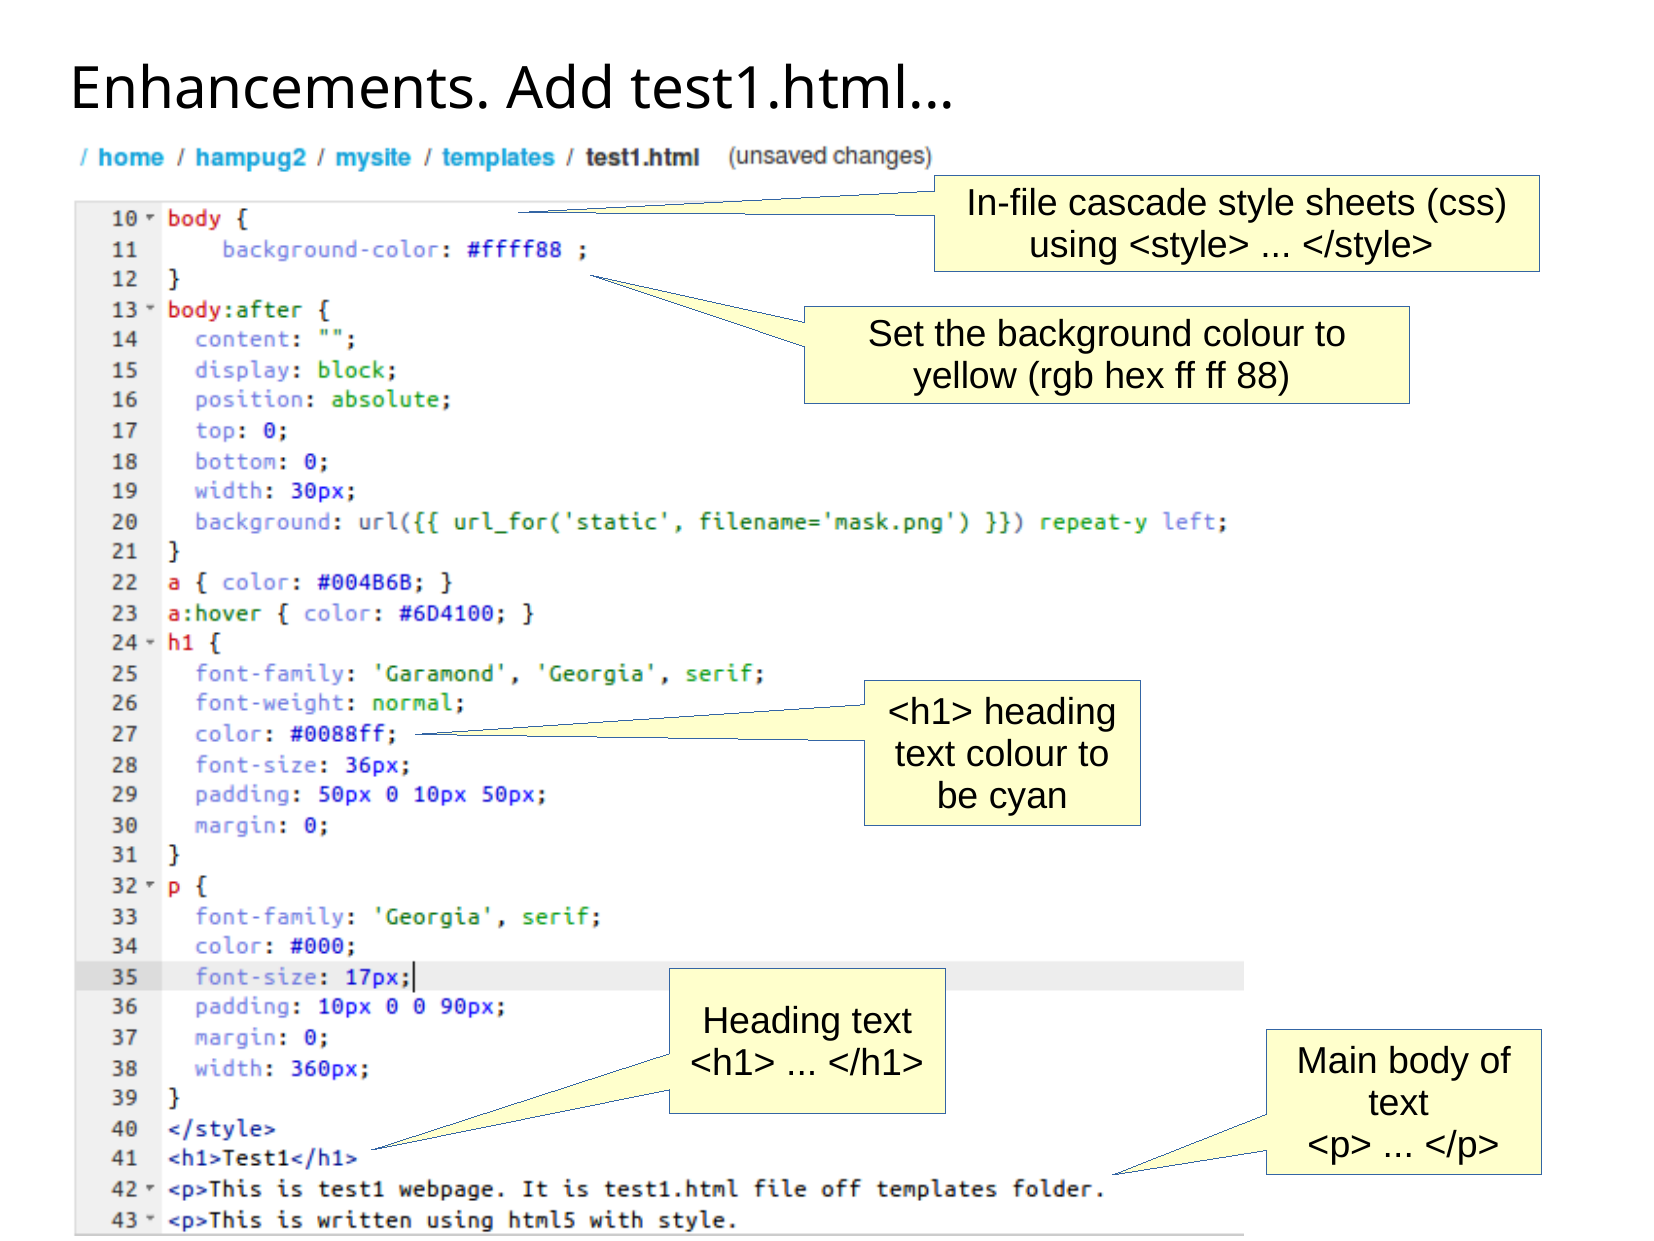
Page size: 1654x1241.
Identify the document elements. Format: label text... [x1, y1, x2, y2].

text_box Heading text <h1> ... </h1> [371, 968, 946, 1150]
text_box Enhancements. Add test1.html... [69, 34, 1558, 138]
picture [69, 137, 1244, 1237]
text_box <h1> heading text colour to be cyan [415, 680, 1141, 826]
text_box Main body of text <p> ... </p> [1112, 1029, 1542, 1175]
text_box Set the background colour to yellow (rgb hex ff ff 88) [590, 275, 1410, 404]
text_box In-file cascade style sheets (css) using <style> ... </style> [518, 175, 1540, 272]
